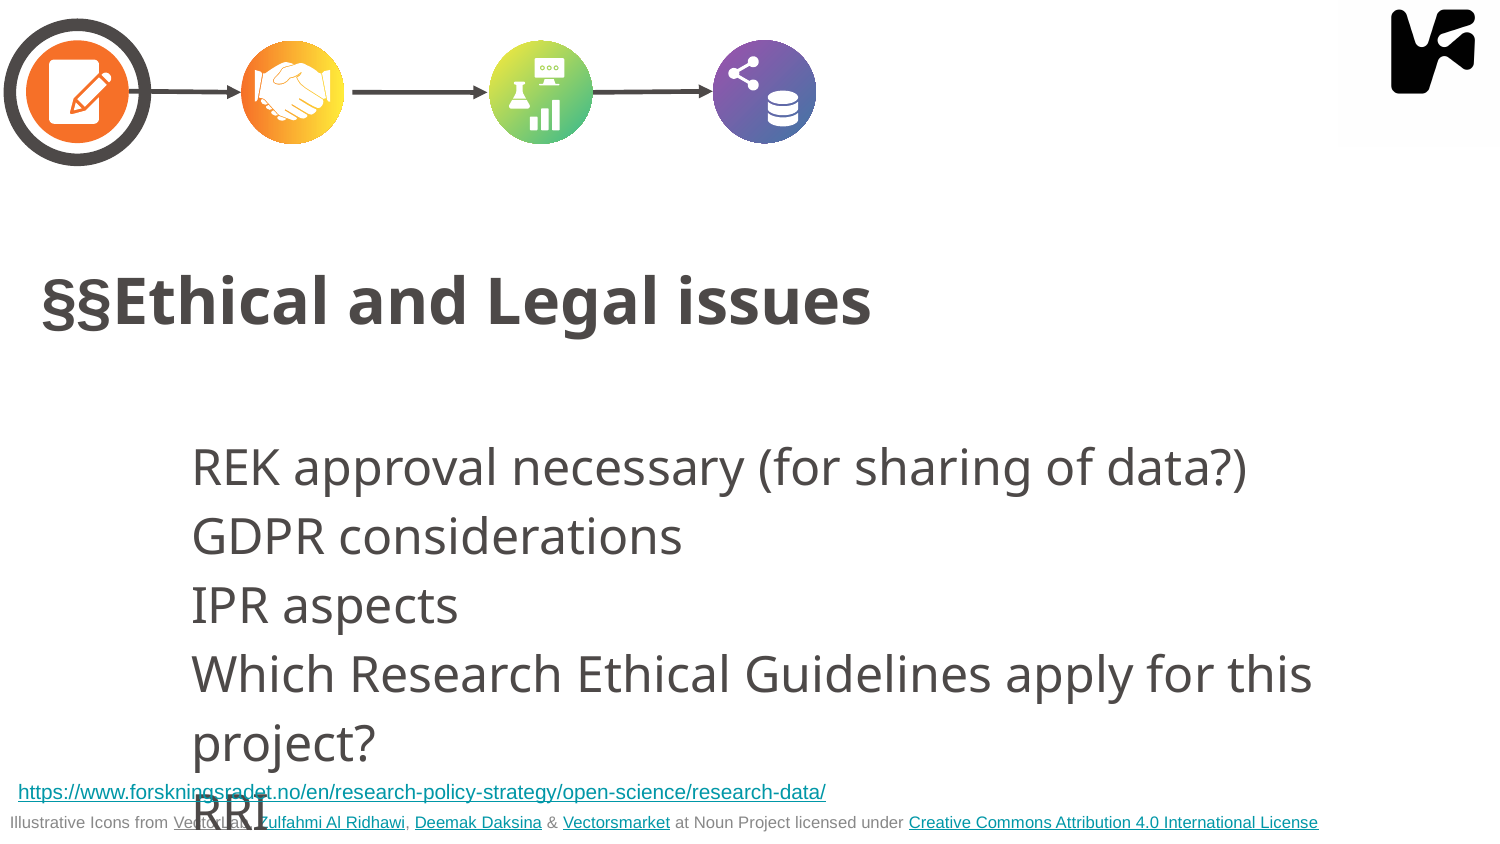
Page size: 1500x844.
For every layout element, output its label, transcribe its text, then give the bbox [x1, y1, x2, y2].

text_box [713, 40, 816, 144]
picture [1338, 0, 1500, 147]
text_box §§Ethical and Legal issues REK approval necessary (for sharing of data?) GDPR considerations IPR aspects Which Research Ethical Guidelines apply for this project? RRI [26, 233, 1500, 844]
text_box [489, 40, 593, 144]
text_box https://www.forskningsradet.no/en/research-policy-strategy/open-science/research-data/ [3, 763, 1480, 819]
text_box [26, 40, 129, 144]
text_box [241, 40, 344, 144]
